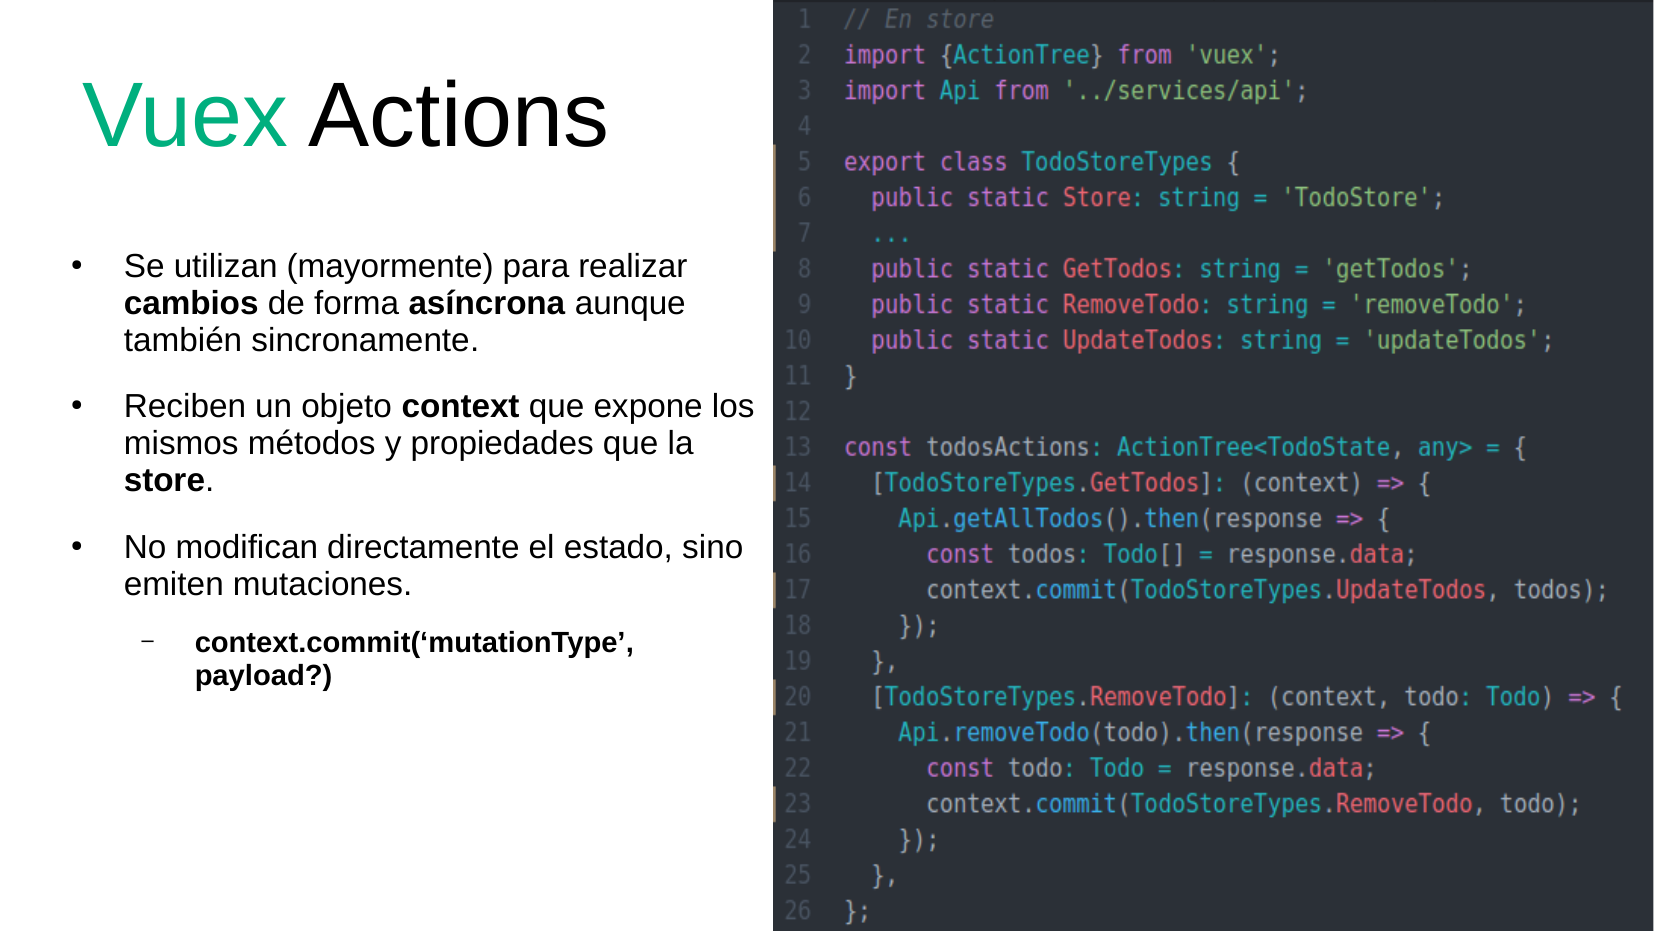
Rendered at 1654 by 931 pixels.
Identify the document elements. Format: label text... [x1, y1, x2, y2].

picture [773, 0, 1654, 931]
title Vuex Actions [82, 37, 773, 193]
list Se utilizan (mayormente) para realizar cambios de forma asíncrona aunque también sincronamente. Reciben un objeto context que expone los mismos métodos y propiedades que la store. No modifican directamente el estado, sino emiten mutaciones. context.commit(‘mutationType’, payload?) [53, 247, 773, 787]
